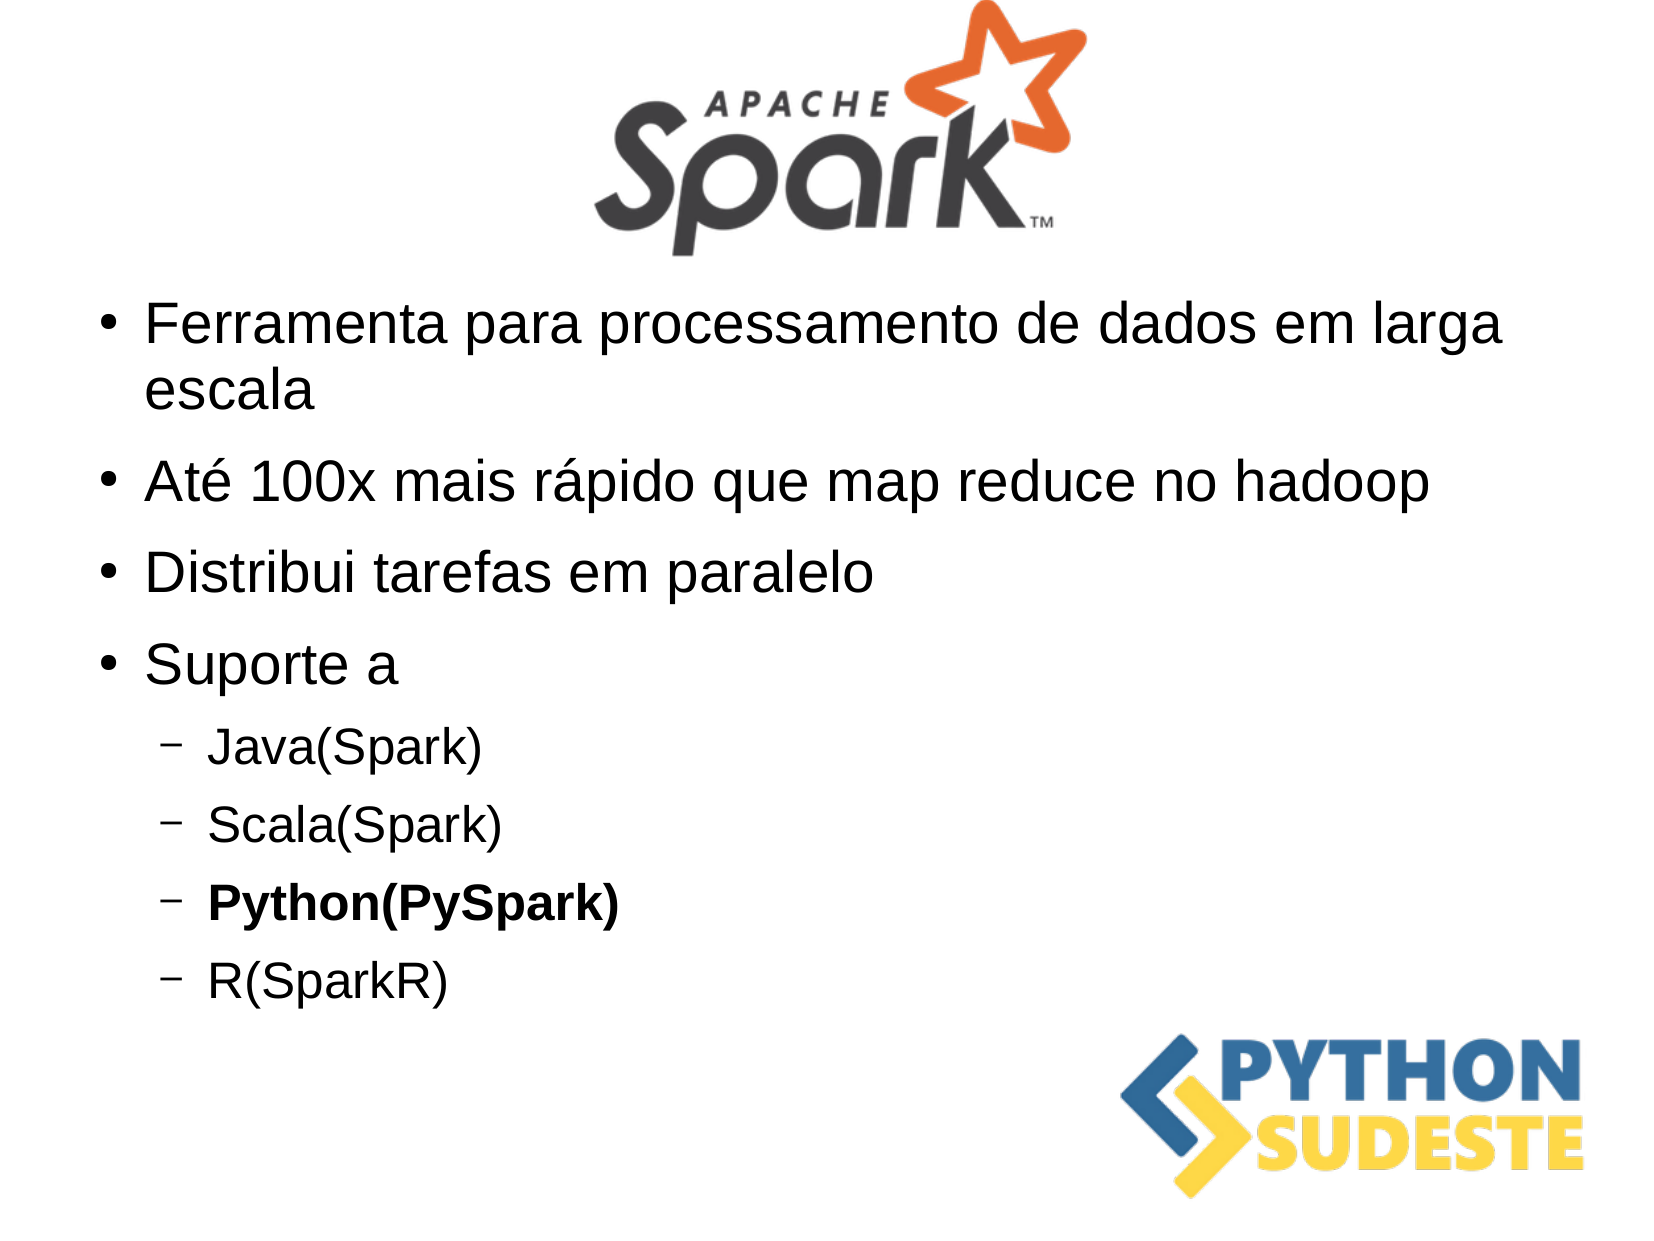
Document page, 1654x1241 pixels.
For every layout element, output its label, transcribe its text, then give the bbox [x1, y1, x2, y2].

list Ferramenta para processamento de dados em larga escala Até 100x mais rápido que map reduce no hadoop Distribui tarefas em paralelo Suporte a Java(Spark) Scala(Spark) Python(PySpark) R(SparkR) [82, 290, 1571, 1010]
picture [1118, 1032, 1654, 1203]
picture [592, 0, 1088, 261]
